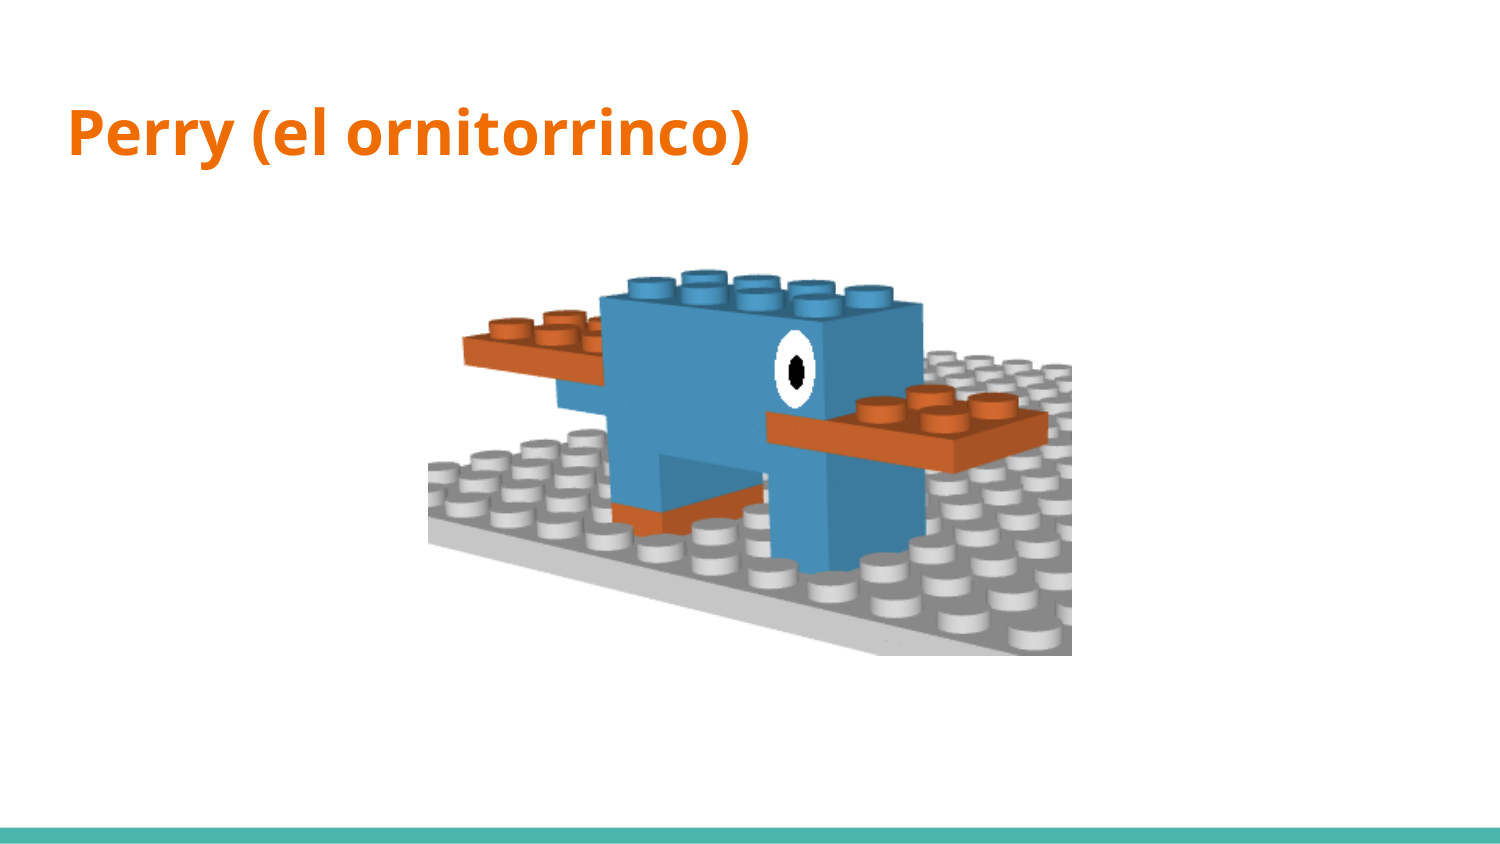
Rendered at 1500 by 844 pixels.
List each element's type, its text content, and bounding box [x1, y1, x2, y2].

picture [428, 188, 1072, 656]
title Perry (el ornitorrinco) [51, 72, 1449, 189]
